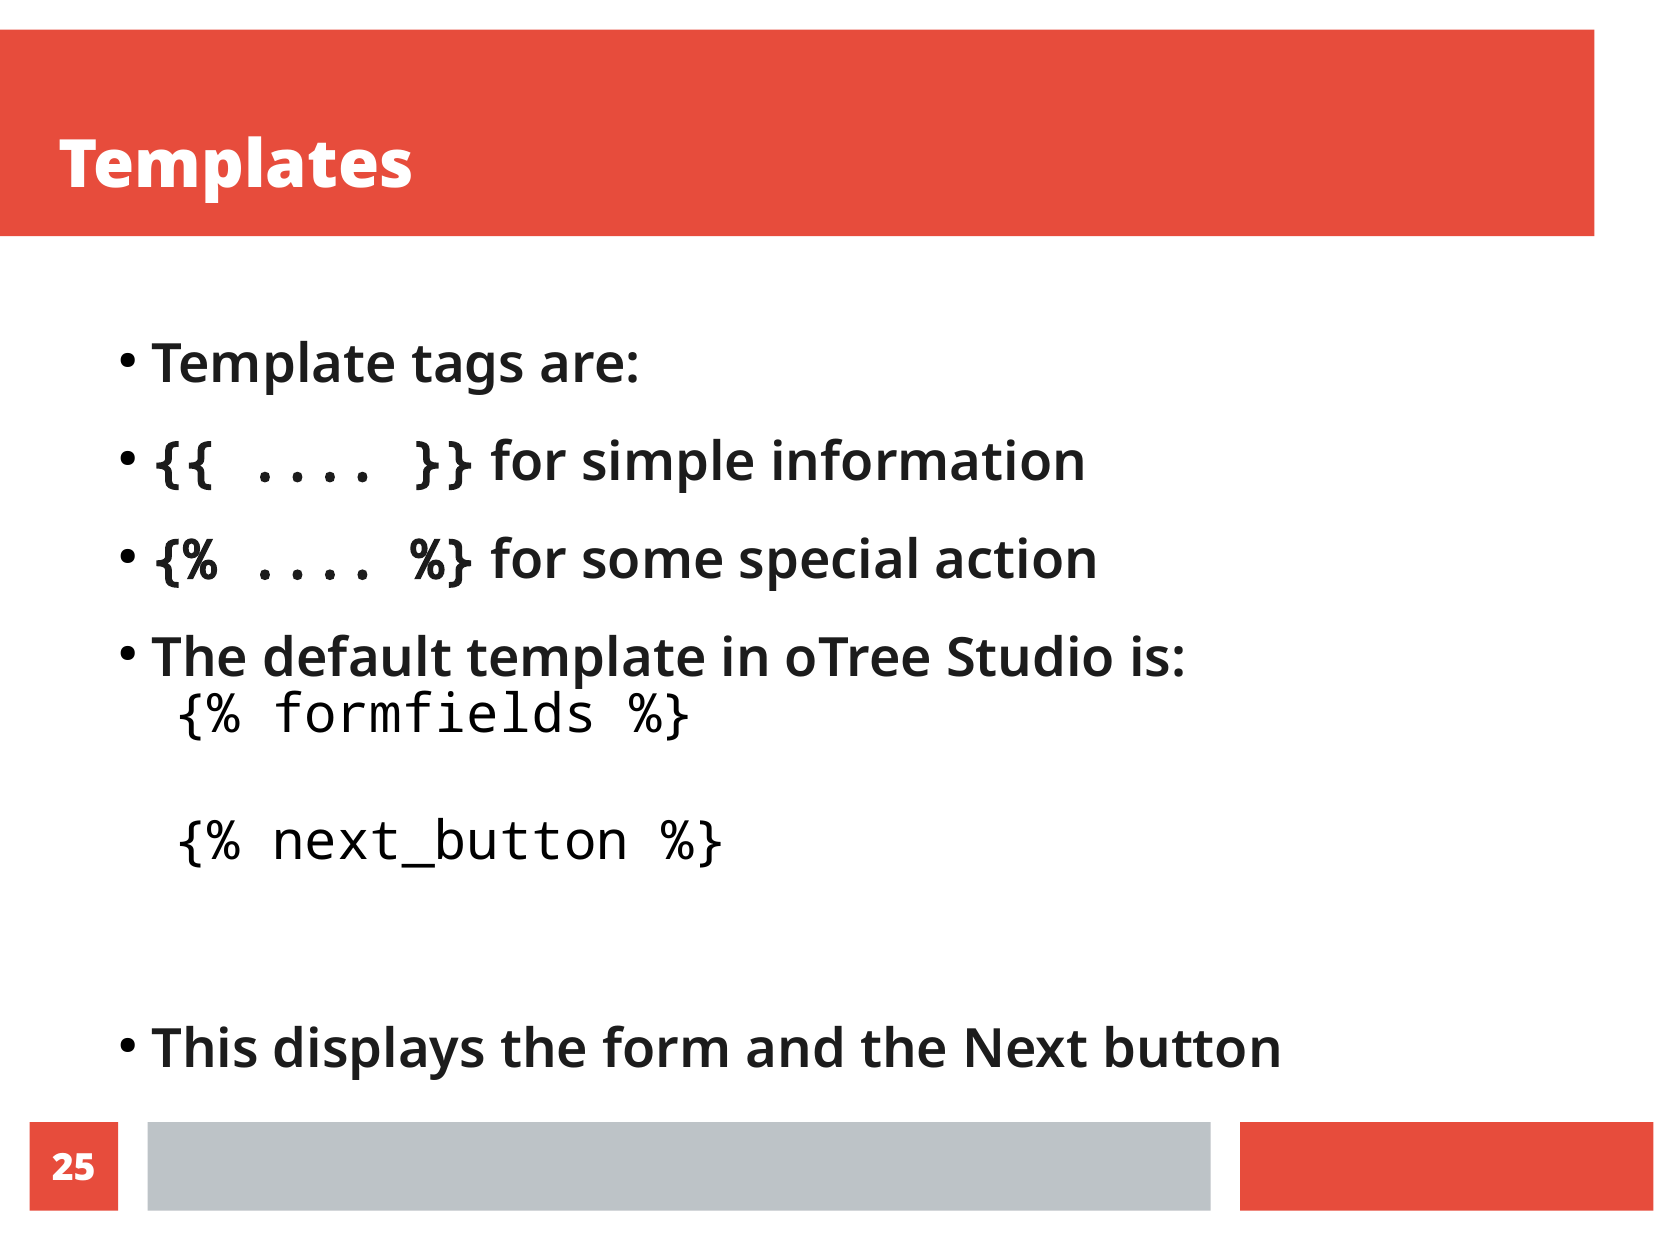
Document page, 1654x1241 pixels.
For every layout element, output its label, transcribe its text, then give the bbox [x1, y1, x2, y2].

text_box {% formfields %} {% next_button %} [159, 674, 743, 880]
title Templates [59, 59, 1595, 207]
list Template tags are: {{ .... }} for simple information {% .... %} for some special action The default template in oTree Studio is: This displays the form and the Next button [59, 324, 1565, 1093]
